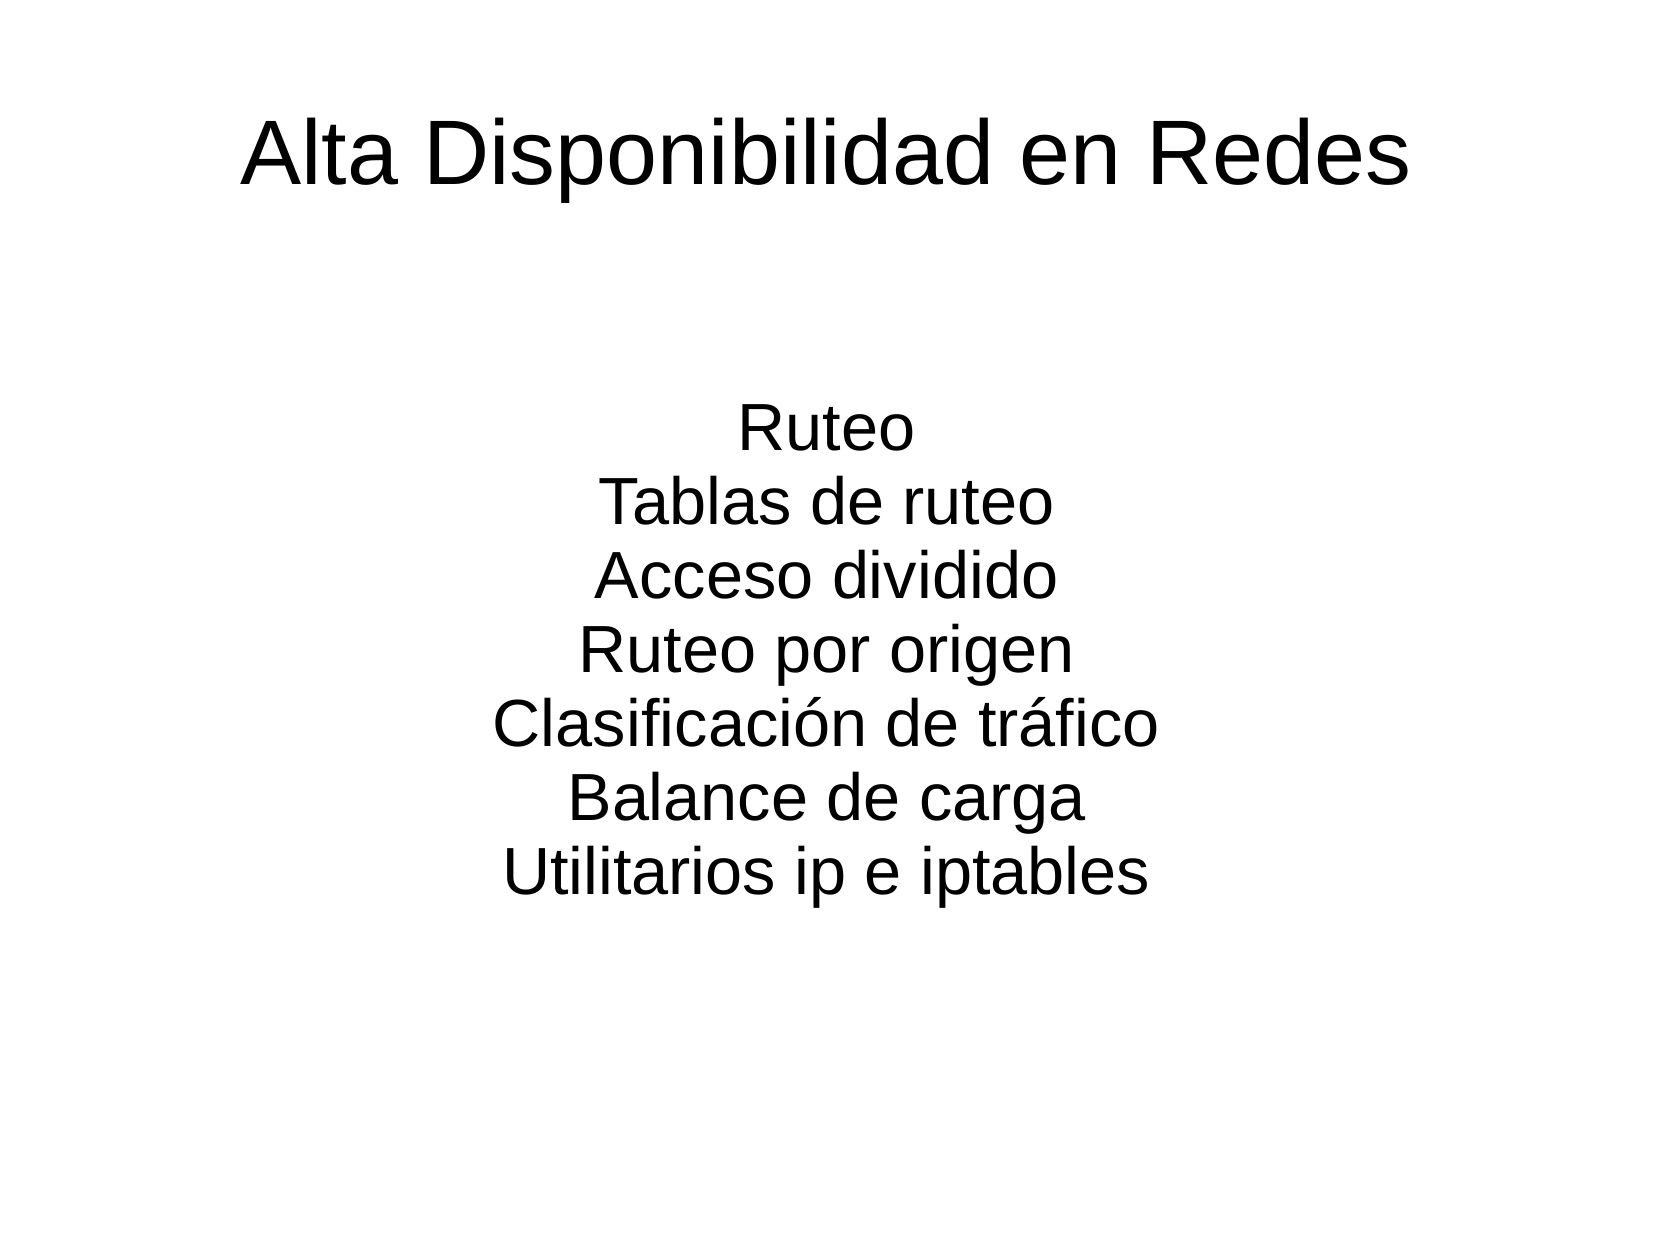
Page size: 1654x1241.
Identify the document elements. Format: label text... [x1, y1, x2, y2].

title Alta Disponibilidad en Redes [82, 49, 1571, 257]
subtitle Ruteo Tablas de ruteo Acceso dividido Ruteo por origen Clasificación de tráfico Balance de carga Utilitarios ip e iptables [82, 290, 1571, 1010]
